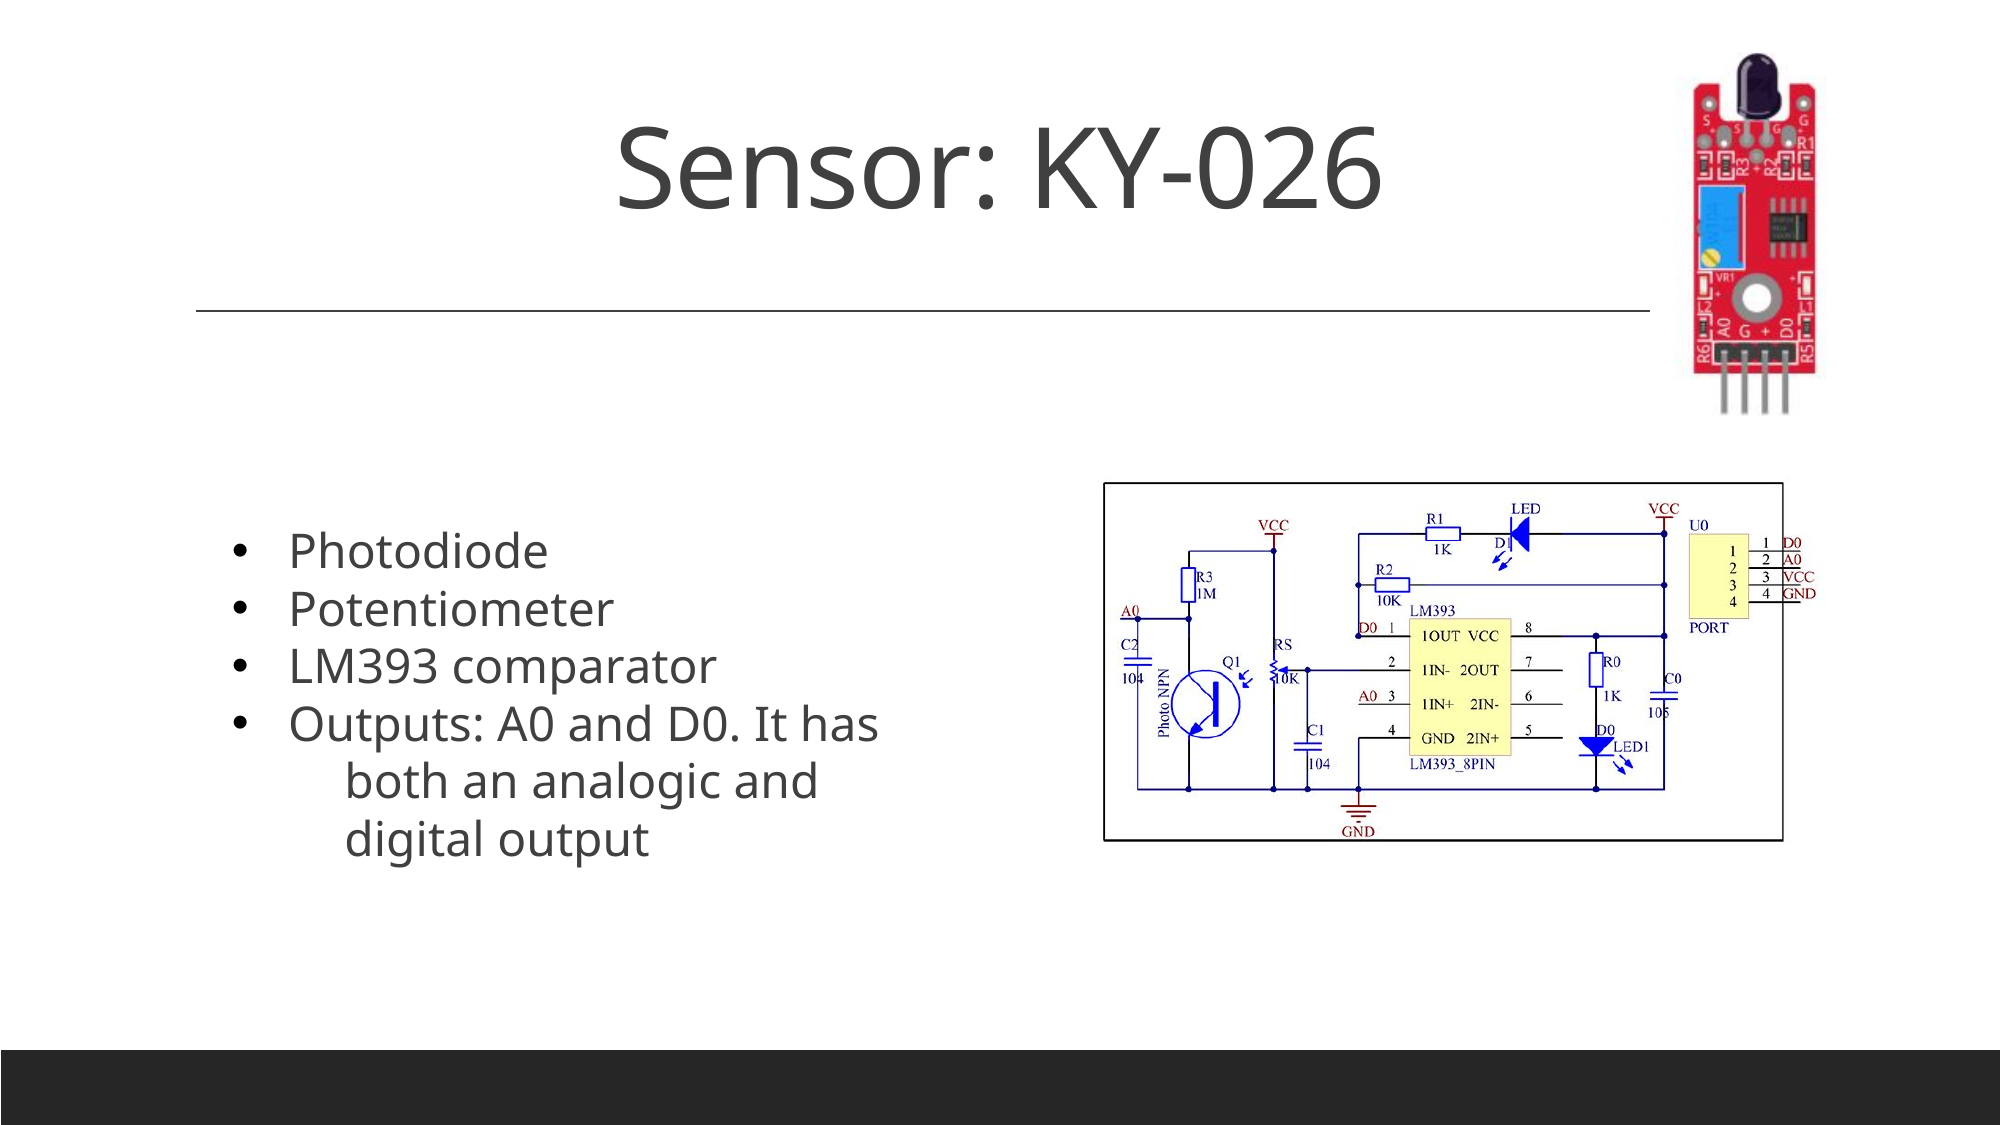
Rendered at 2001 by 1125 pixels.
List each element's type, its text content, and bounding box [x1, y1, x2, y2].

text_box Photodiode Potentiometer LM393 comparator Outputs: A0 and D0. It has both an analogic and digital output [216, 513, 968, 819]
title Sensor: KY-026 [174, 0, 1825, 238]
picture [1095, 475, 1826, 857]
picture [1650, 52, 1842, 424]
